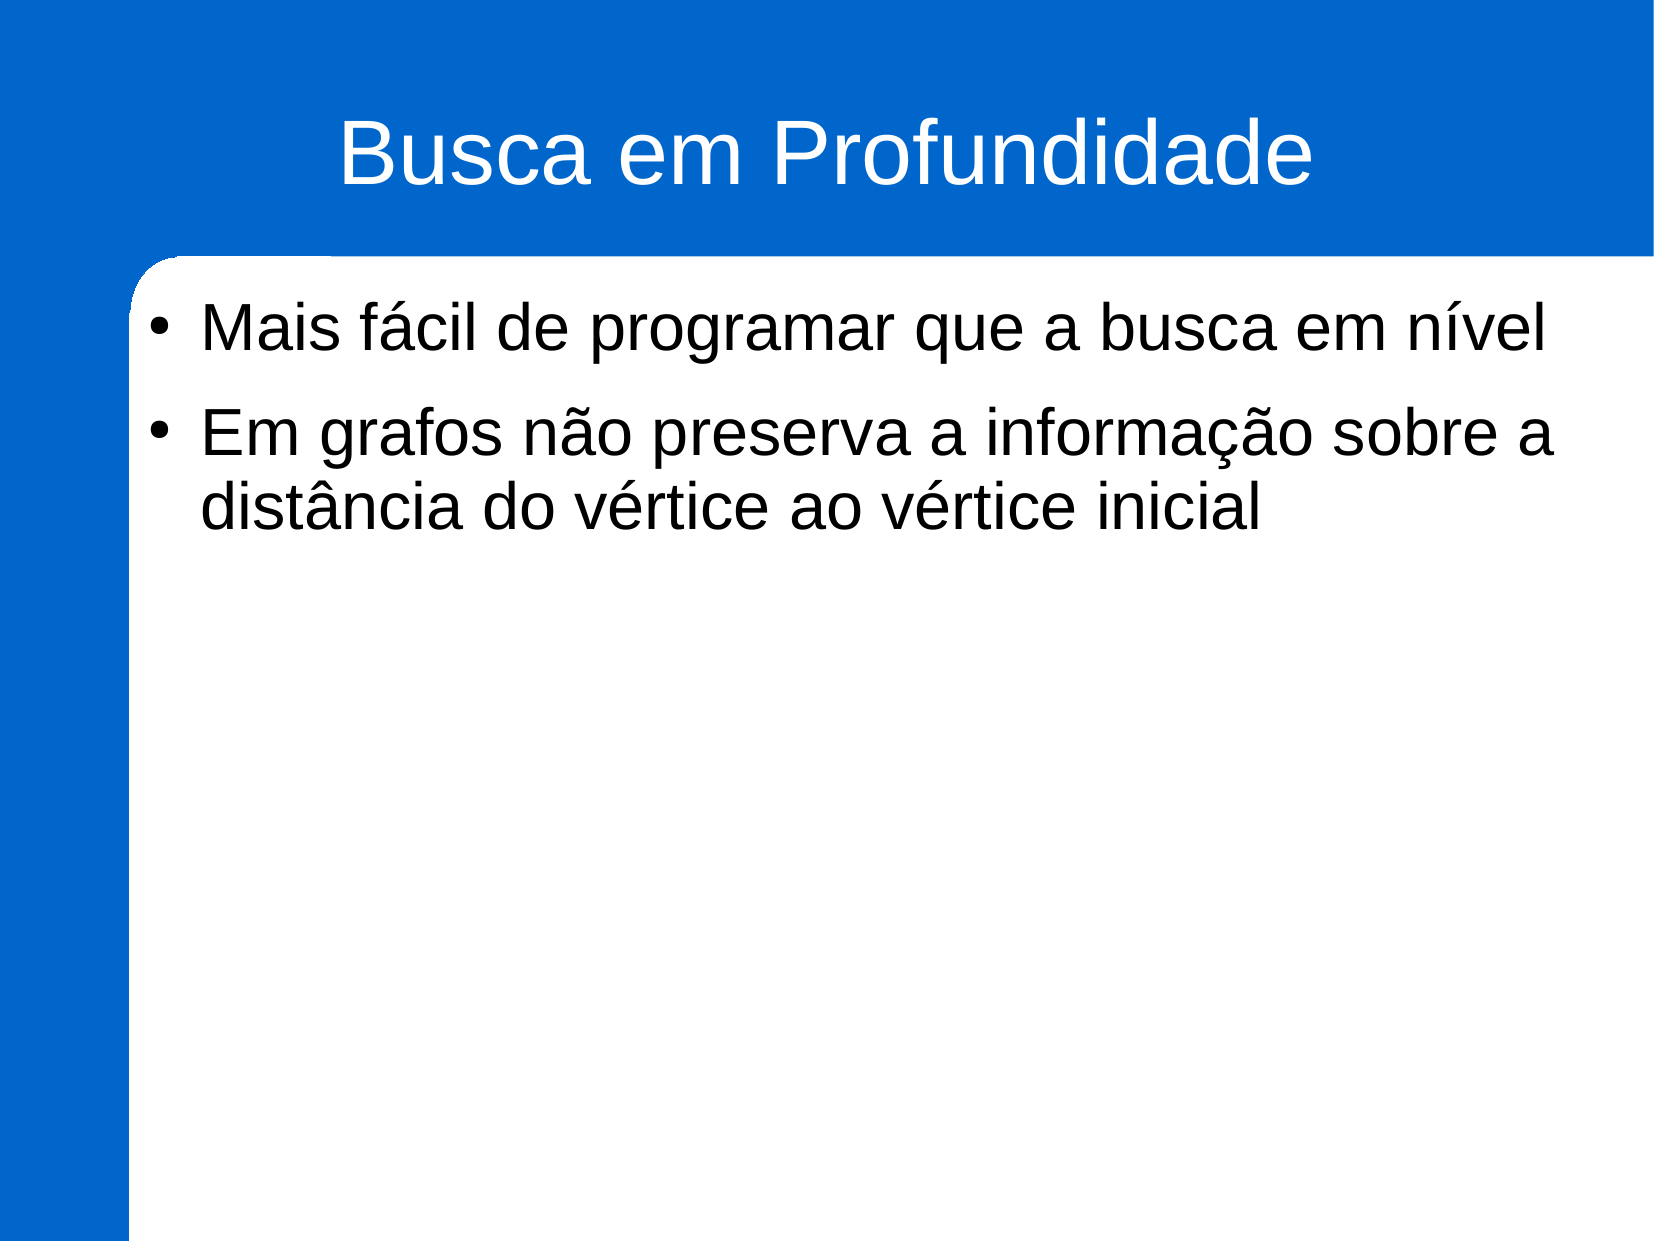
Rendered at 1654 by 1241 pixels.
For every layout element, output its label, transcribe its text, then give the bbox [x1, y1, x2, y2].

title Busca em Profundidade [82, 49, 1571, 257]
list Mais fácil de programar que a busca em nível Em grafos não preserva a informação sobre a distância do vértice ao vértice inicial [129, 290, 1619, 1010]
